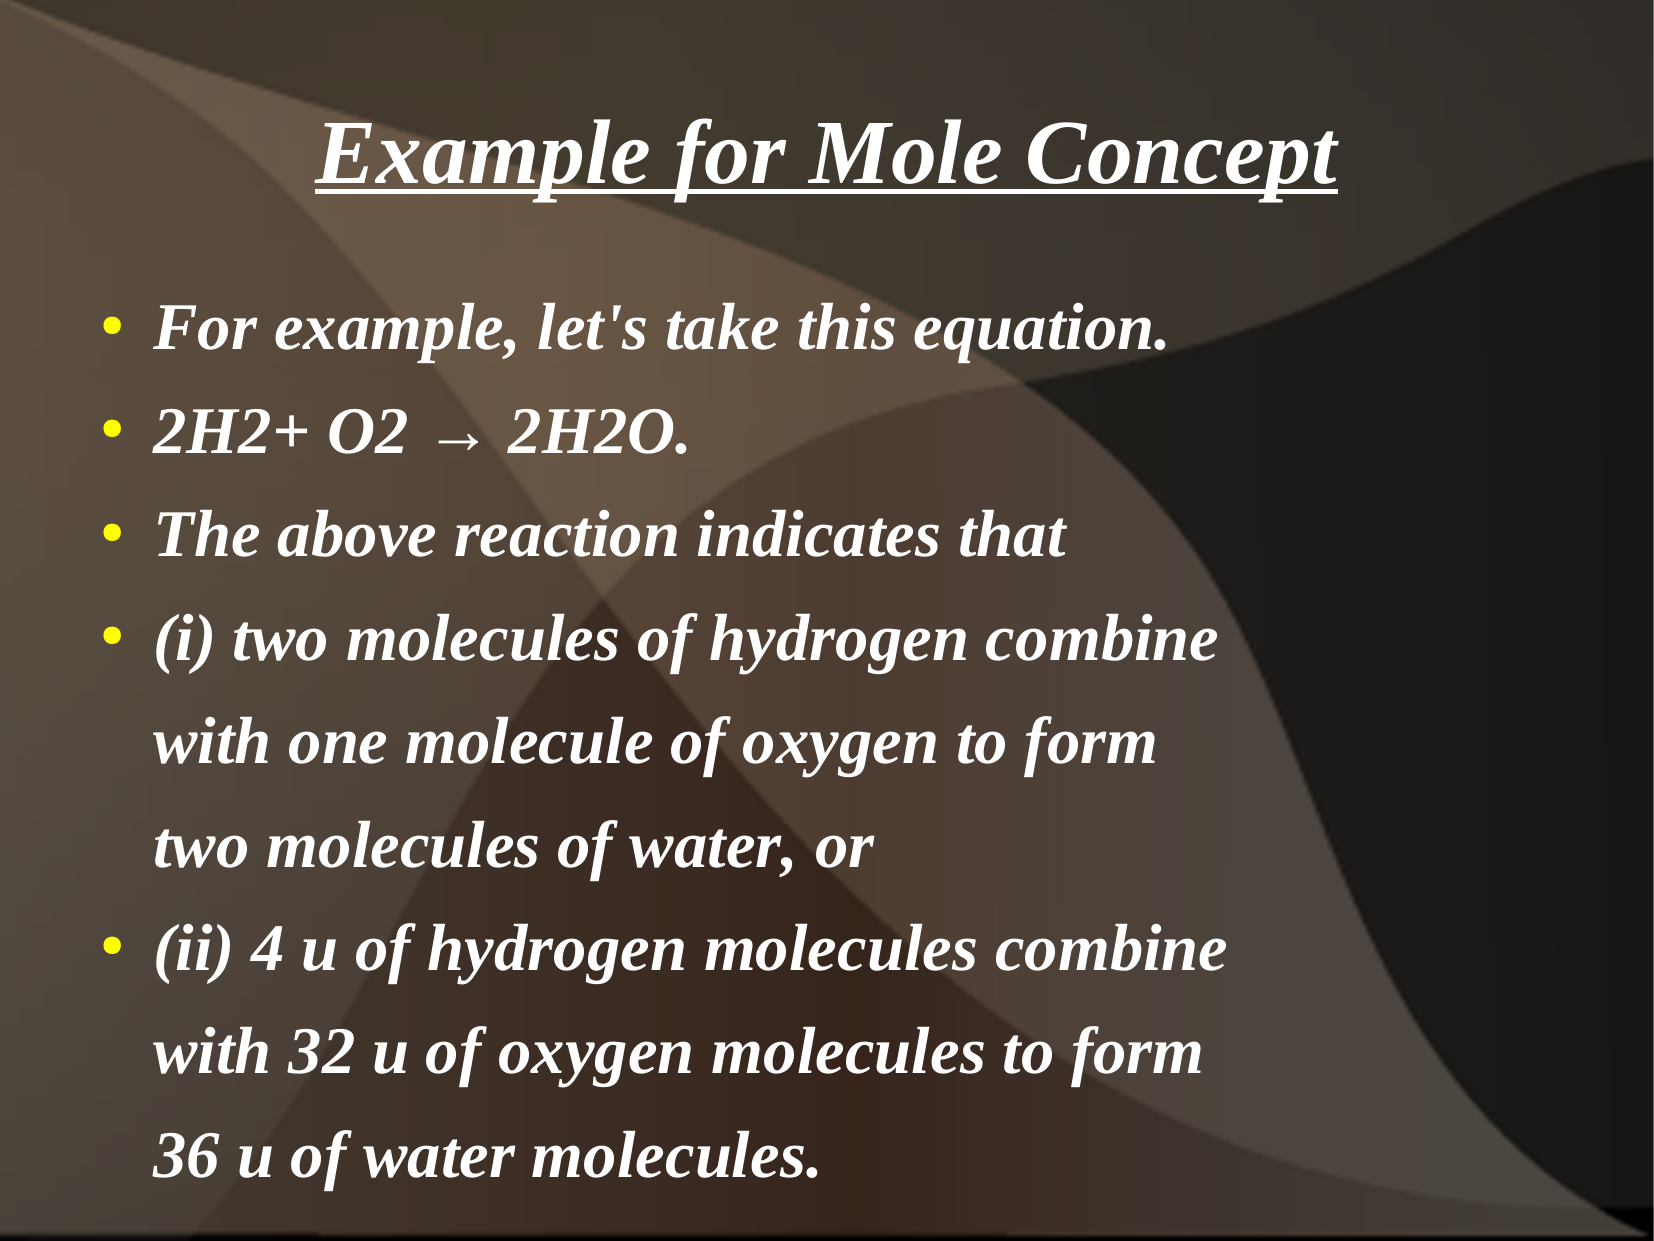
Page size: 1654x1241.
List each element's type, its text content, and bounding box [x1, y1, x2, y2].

list For example, let's take this equation. 2H2+ O2 → 2H2O. The above reaction indicates that (i) two molecules of hydrogen combine with one molecule of oxygen to form two molecules of water, or (ii) 4 u of hydrogen molecules combine with 32 u of oxygen molecules to form 36 u of water molecules. [82, 290, 1571, 1192]
title Example for Mole Concept [82, 49, 1571, 257]
picture [0, 0, 1654, 1241]
